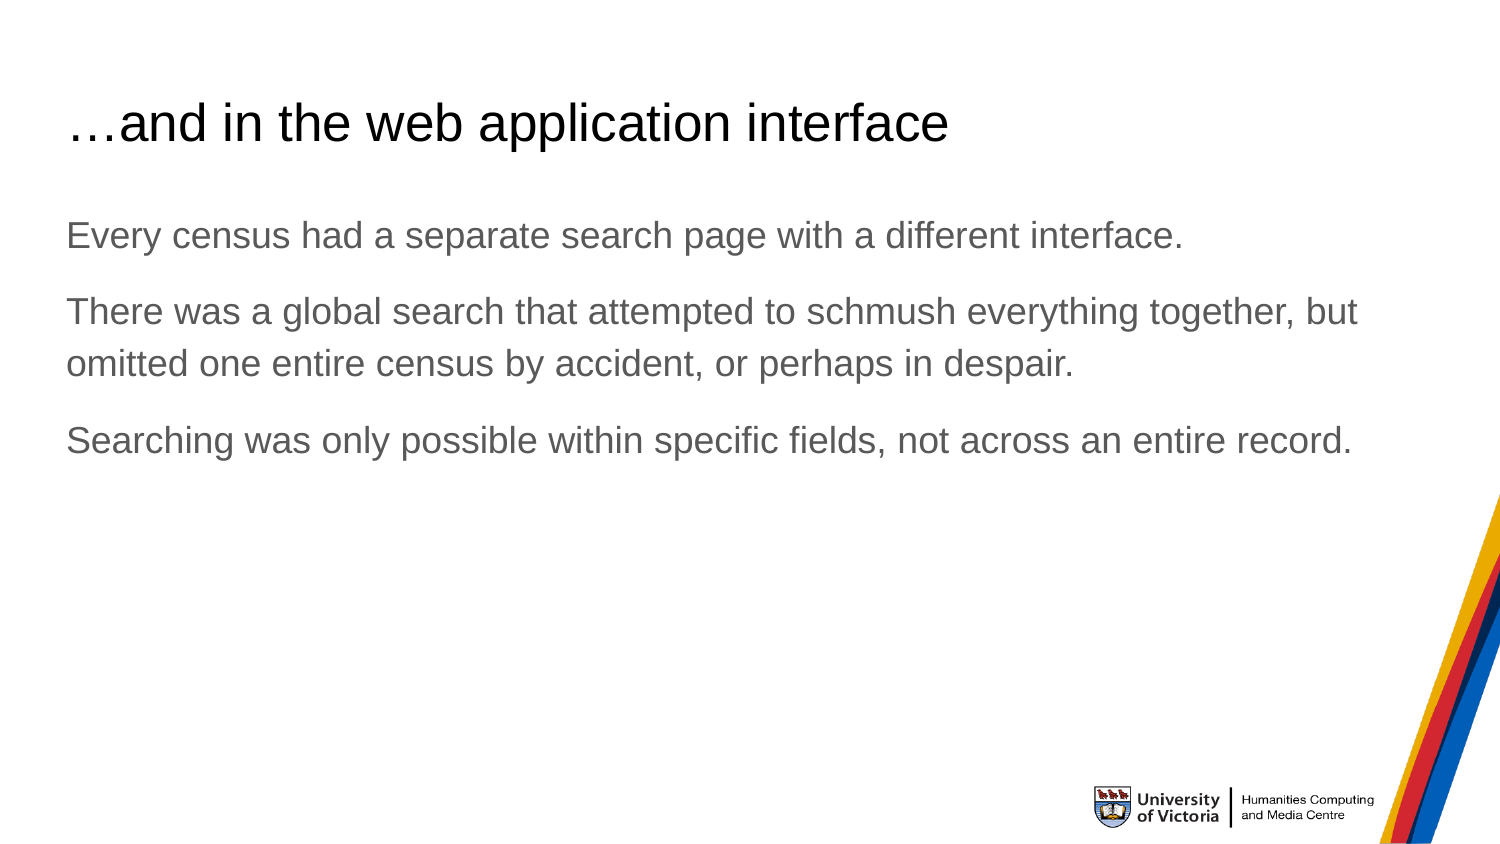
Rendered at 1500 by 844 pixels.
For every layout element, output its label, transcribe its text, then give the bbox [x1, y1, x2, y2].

picture [1094, 483, 1500, 844]
title …and in the web application interface [51, 72, 1449, 167]
list Every census had a separate search page with a different interface. There was a global search that attempted to schmush everything together, but omitted one entire census by accident, or perhaps in despair. Searching was only possible within specific fields, not across an entire record. [51, 189, 1449, 750]
